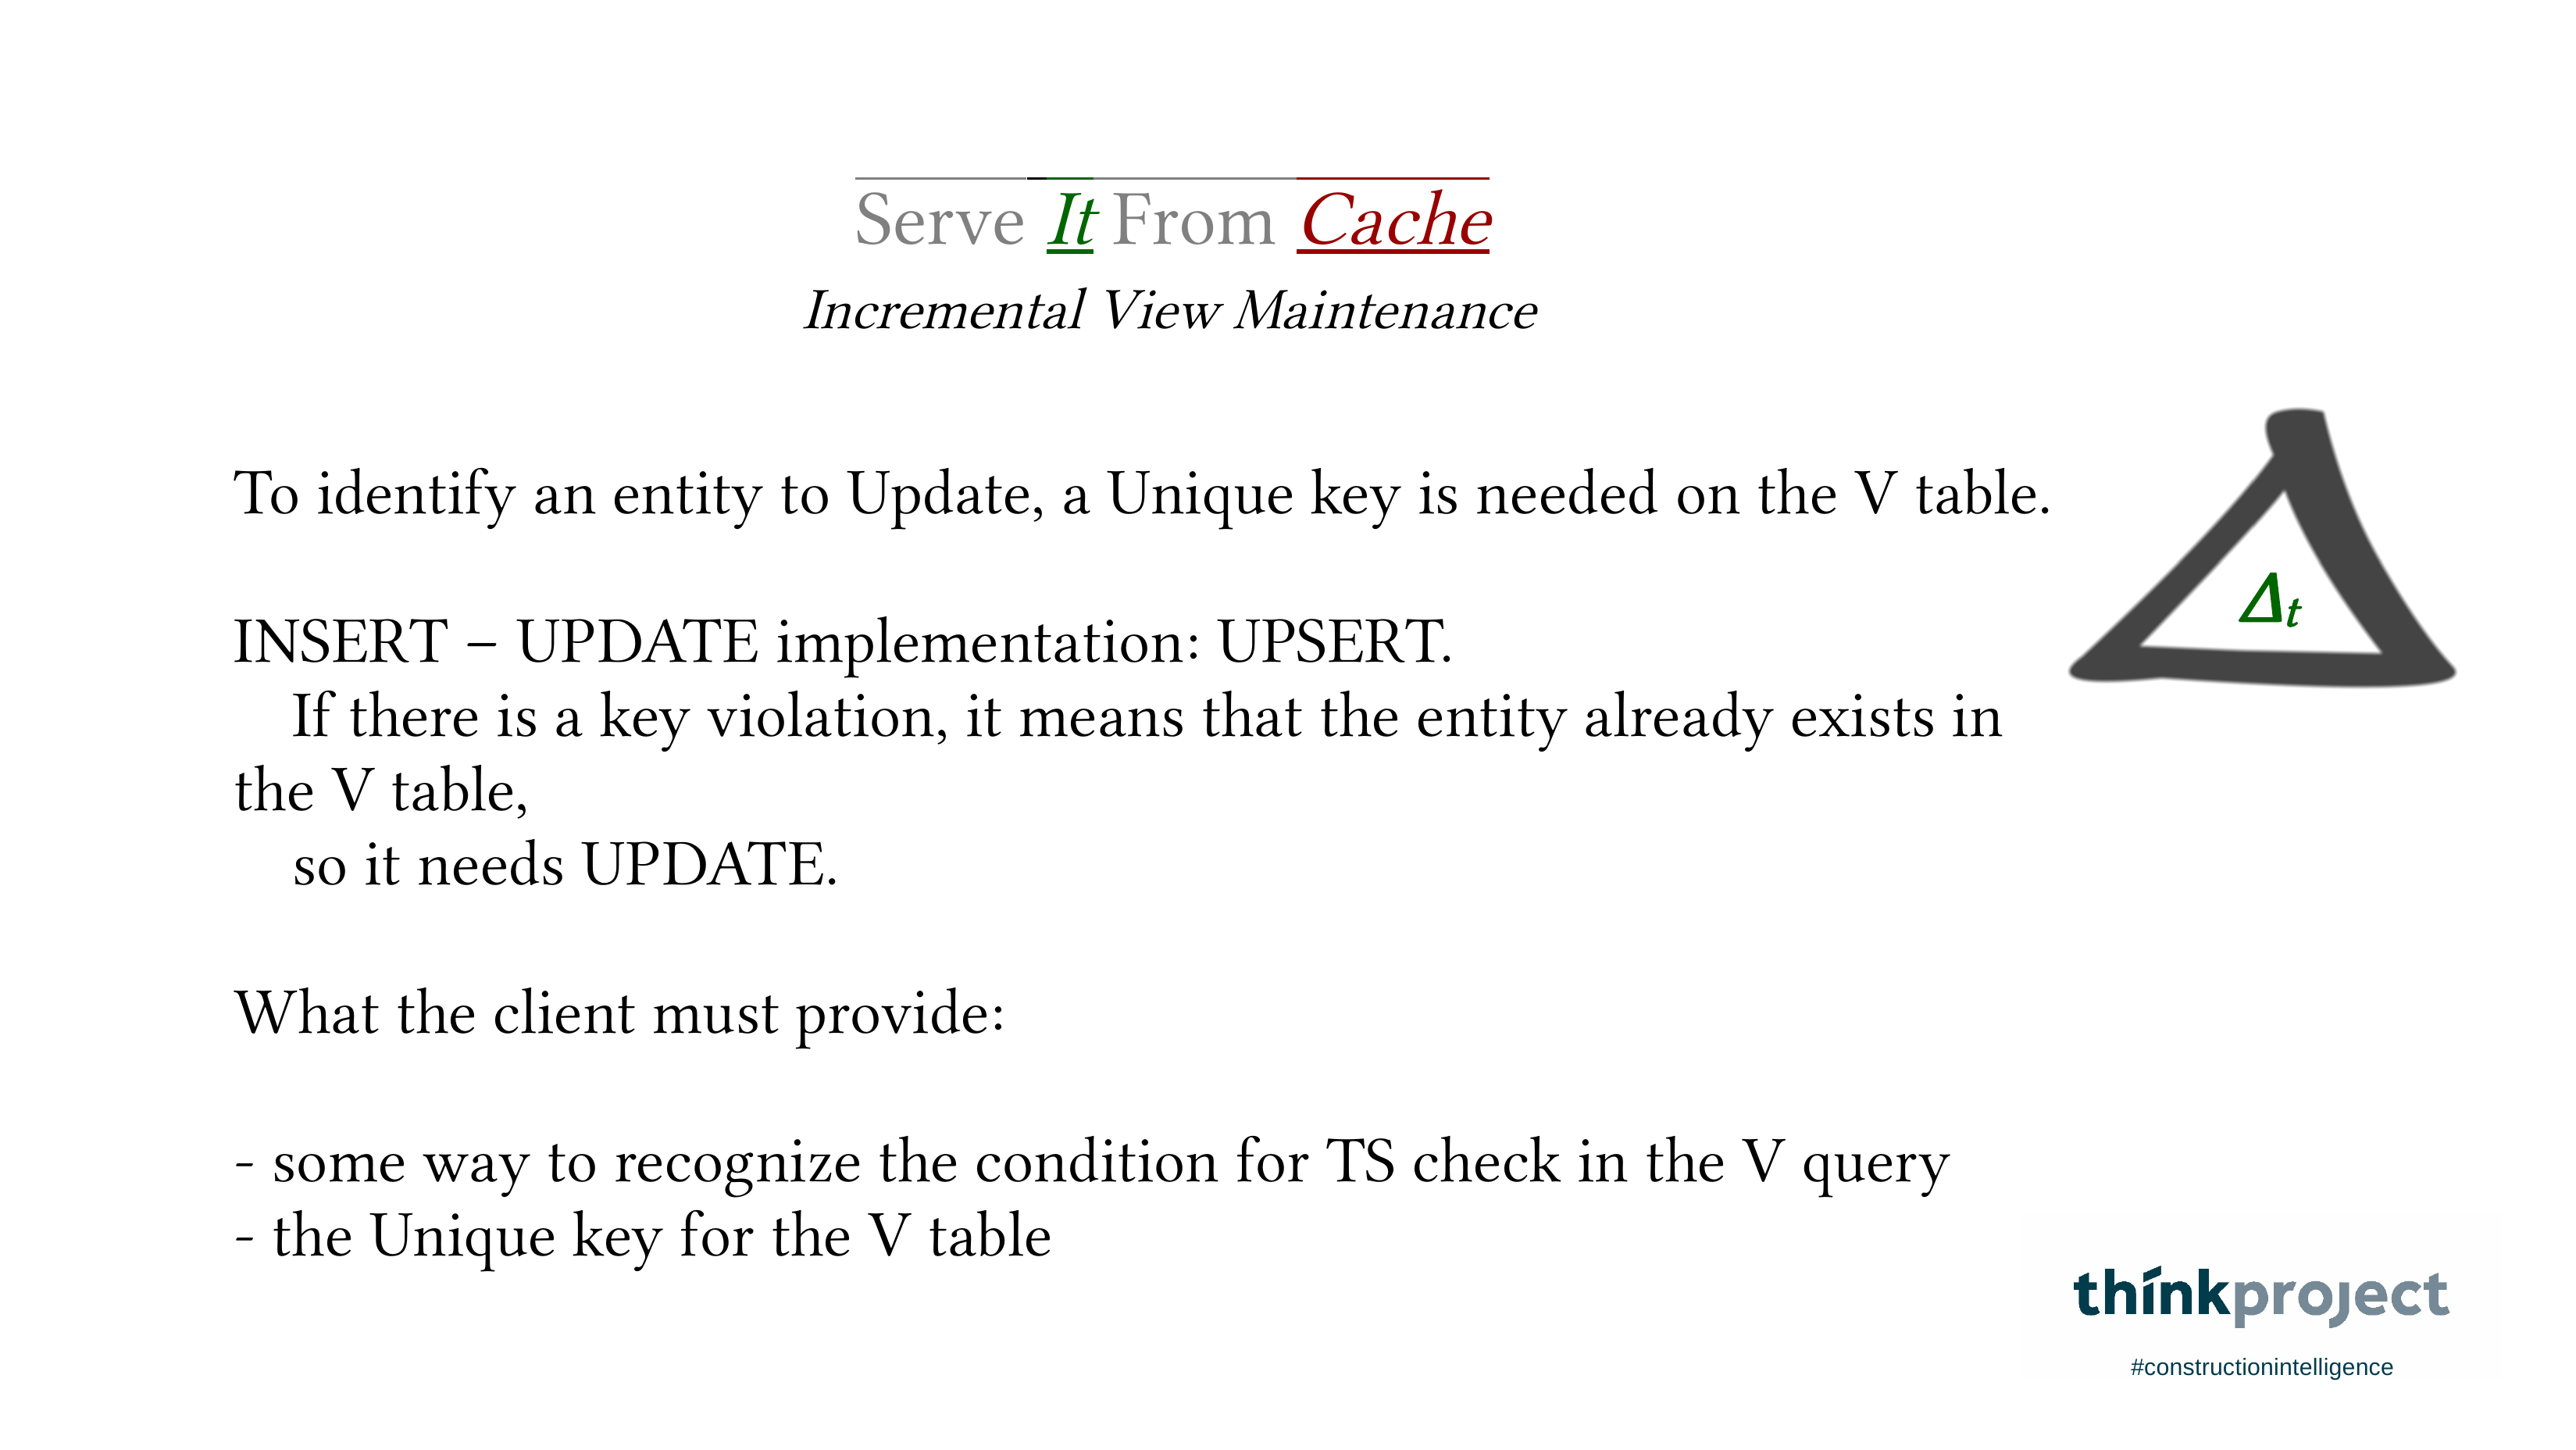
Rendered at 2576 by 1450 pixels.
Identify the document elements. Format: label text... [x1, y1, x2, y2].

picture [2110, 1212, 2502, 1380]
text_box Δt [2226, 551, 2309, 663]
picture [2044, 386, 2461, 738]
text_box To identify an entity to Update, a Unique key is needed on the V table. INSERT – UPDATE implementation: UPSERT. If there is a key violation, it means that the entity already exists in the V table, so it needs UPDATE. What the client must provide: - some way to recognize the condition for TS check in the V query - the Unique key for the V table [223, 449, 2110, 1450]
text_box Serve It From Cache [824, 168, 1602, 329]
picture [2332, 1364, 2338, 1373]
text_box Incremental View Maintenance [790, 270, 1572, 348]
